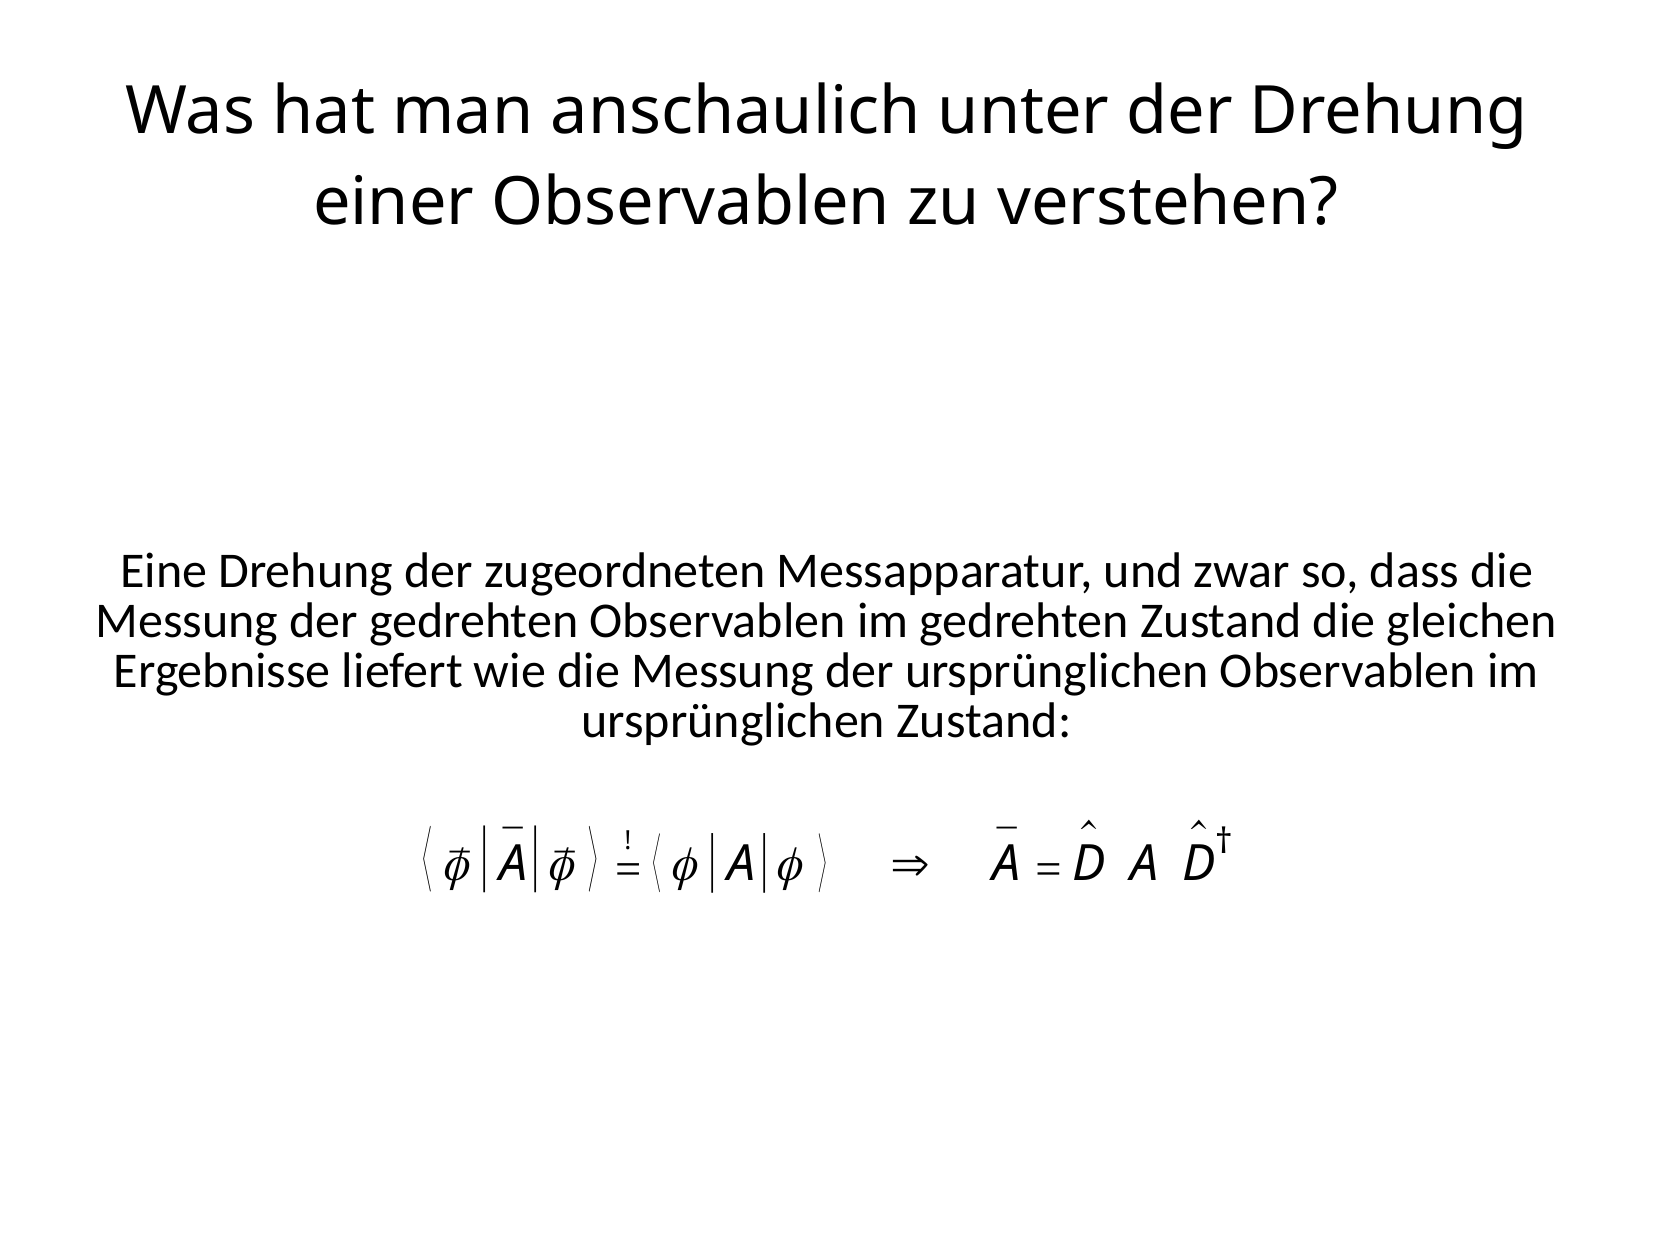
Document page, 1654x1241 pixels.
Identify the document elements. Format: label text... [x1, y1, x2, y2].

chart [416, 817, 1238, 895]
title Was hat man anschaulich unter der Drehung einer Observablen zu verstehen? [82, 49, 1571, 257]
subtitle Eine Drehung der zugeordneten Messapparatur, und zwar so, dass die Messung der gedrehten Observablen im gedrehten Zustand die gleichen Ergebnisse liefert wie die Messung der ursprünglichen Observablen im ursprünglichen Zustand: [82, 290, 1571, 1010]
